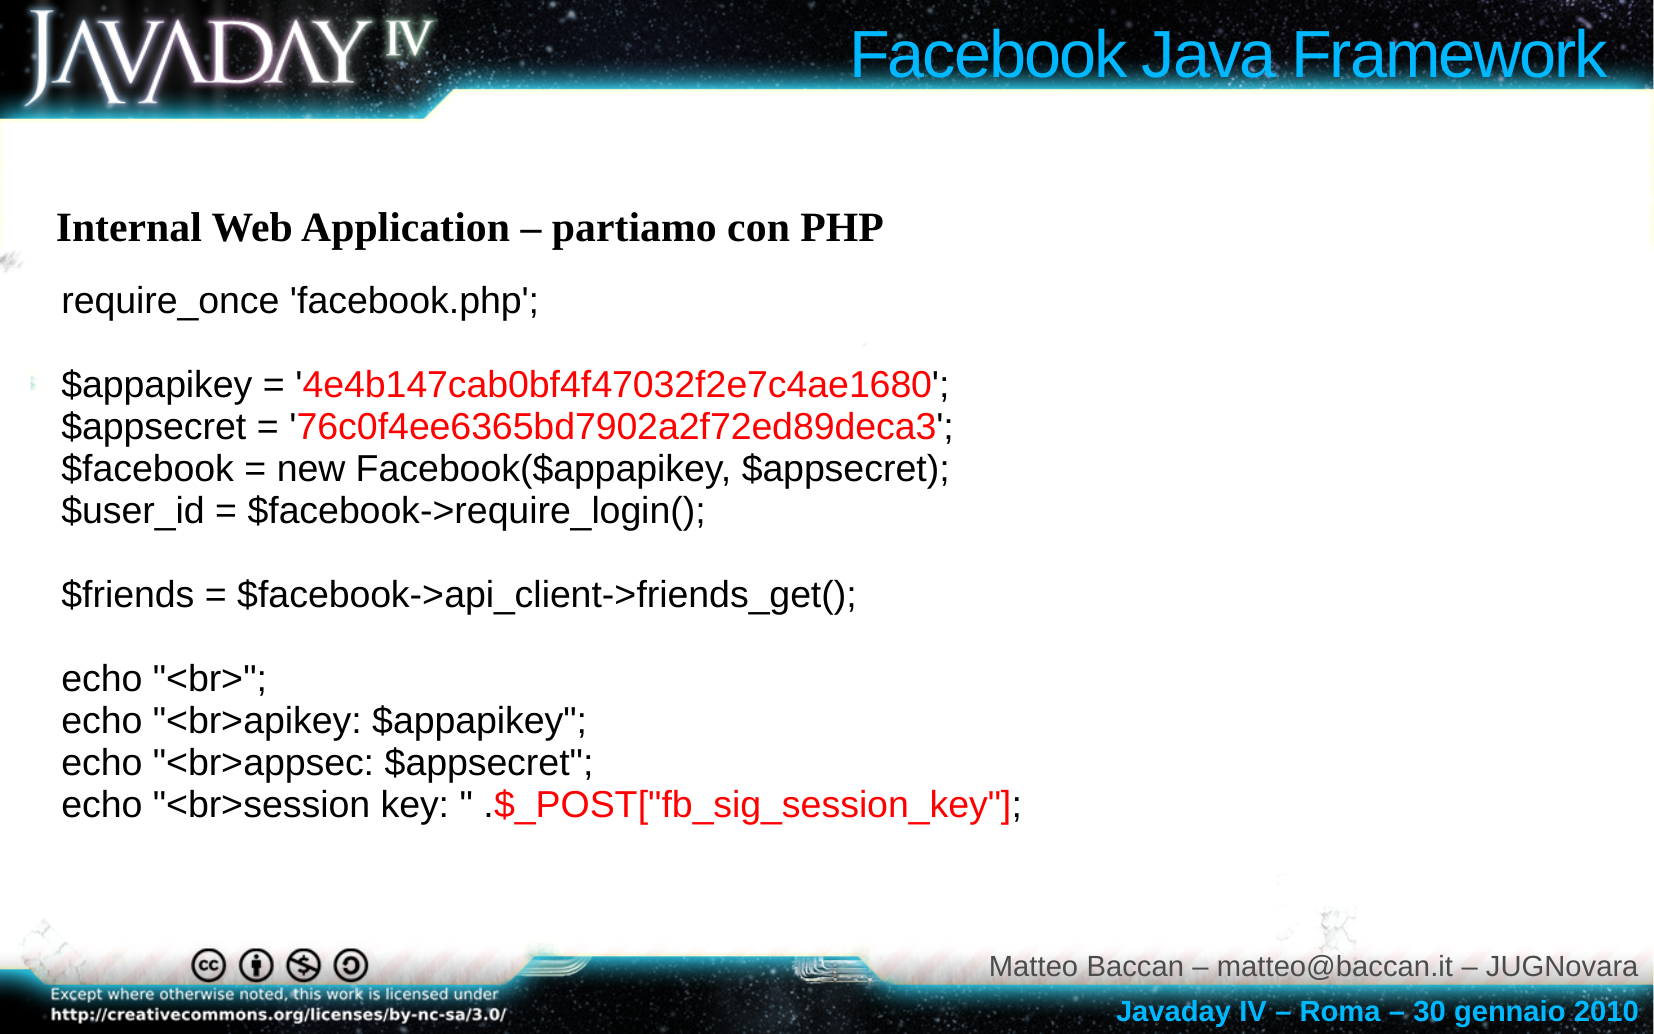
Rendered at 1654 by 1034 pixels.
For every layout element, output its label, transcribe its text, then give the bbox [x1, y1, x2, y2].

title Facebook Java Framework [132, 5, 1609, 103]
text_box require_once 'facebook.php'; $appapikey = '4e4b147cab0bf4f47032f2e7c4ae1680'; $appsecret = '76c0f4ee6365bd7902a2f72ed89deca3'; $facebook = new Facebook($appapikey, $appsecret); $user_id = $facebook->require_login(); $friends = $facebook->api_client->friends_get(); echo "<br>"; echo "<br>apikey: $appapikey"; echo "<br>appsec: $appsecret"; echo "<br>session key: " .$_POST["fb_sig_session_key"]; [46, 272, 1585, 876]
text_box Internal Web Application – partiamo con PHP [41, 173, 1269, 236]
picture [0, 0, 1654, 1034]
